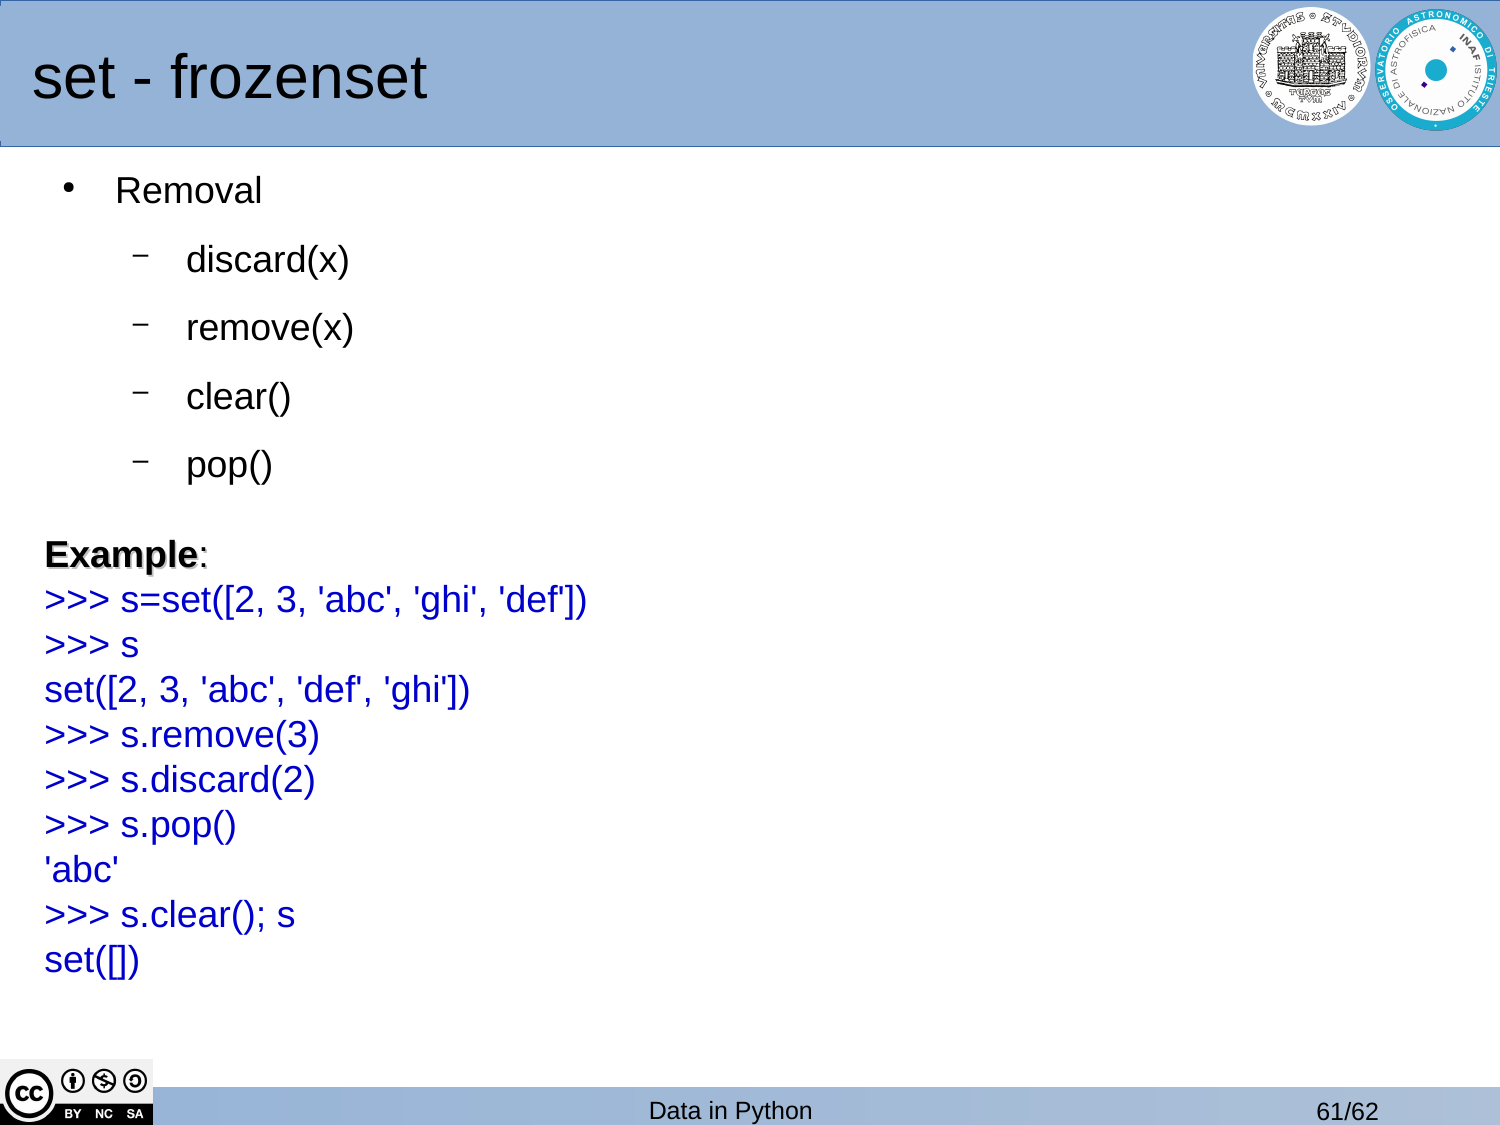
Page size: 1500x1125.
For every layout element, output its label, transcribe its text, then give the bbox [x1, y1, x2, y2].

text_box set - frozenset [0, 5, 1253, 141]
list Removal discard(x) remove(x) clear() pop() Example: >>> s=set([2, 3, 'abc', 'ghi', 'def']) >>> s set([2, 3, 'abc', 'def', 'ghi']) >>> s.remove(3) >>> s.discard(2) >>> s.pop() 'abc' >>> s.clear(); s set([]) [29, 158, 1500, 1071]
picture [0, 1059, 153, 1125]
picture [1253, 0, 1500, 156]
